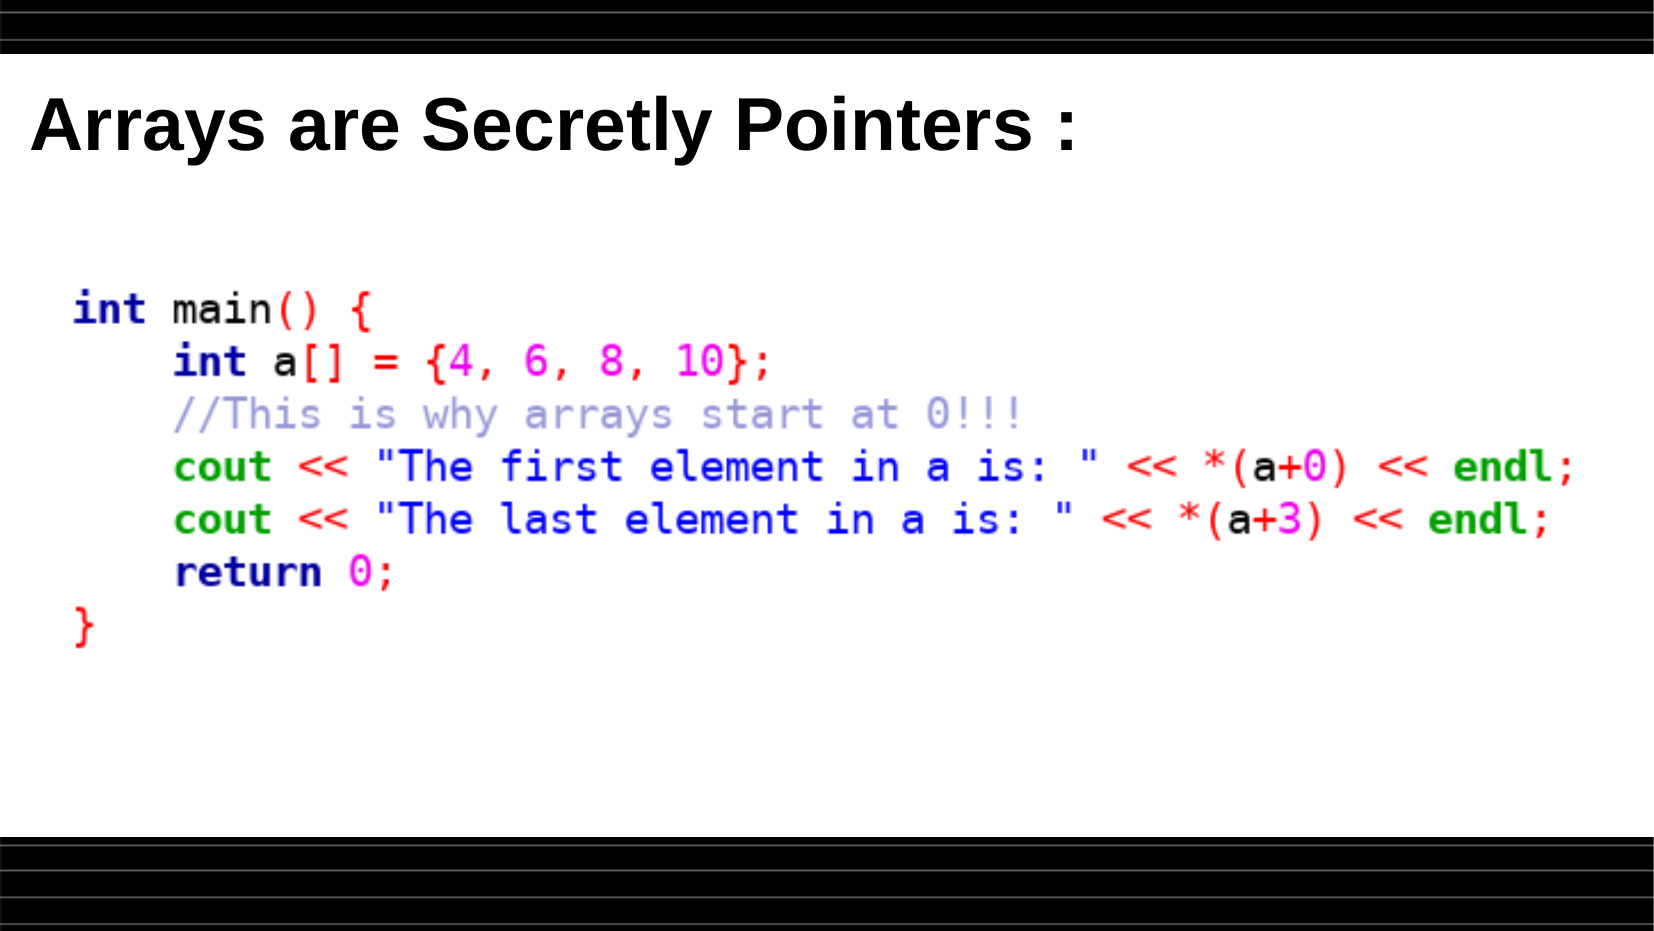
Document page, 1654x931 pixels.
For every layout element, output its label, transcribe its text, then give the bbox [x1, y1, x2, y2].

picture [72, 269, 1588, 661]
picture [0, 0, 1654, 54]
picture [0, 837, 1654, 931]
text_box Arrays are Secretly Pointers : [15, 75, 1546, 174]
